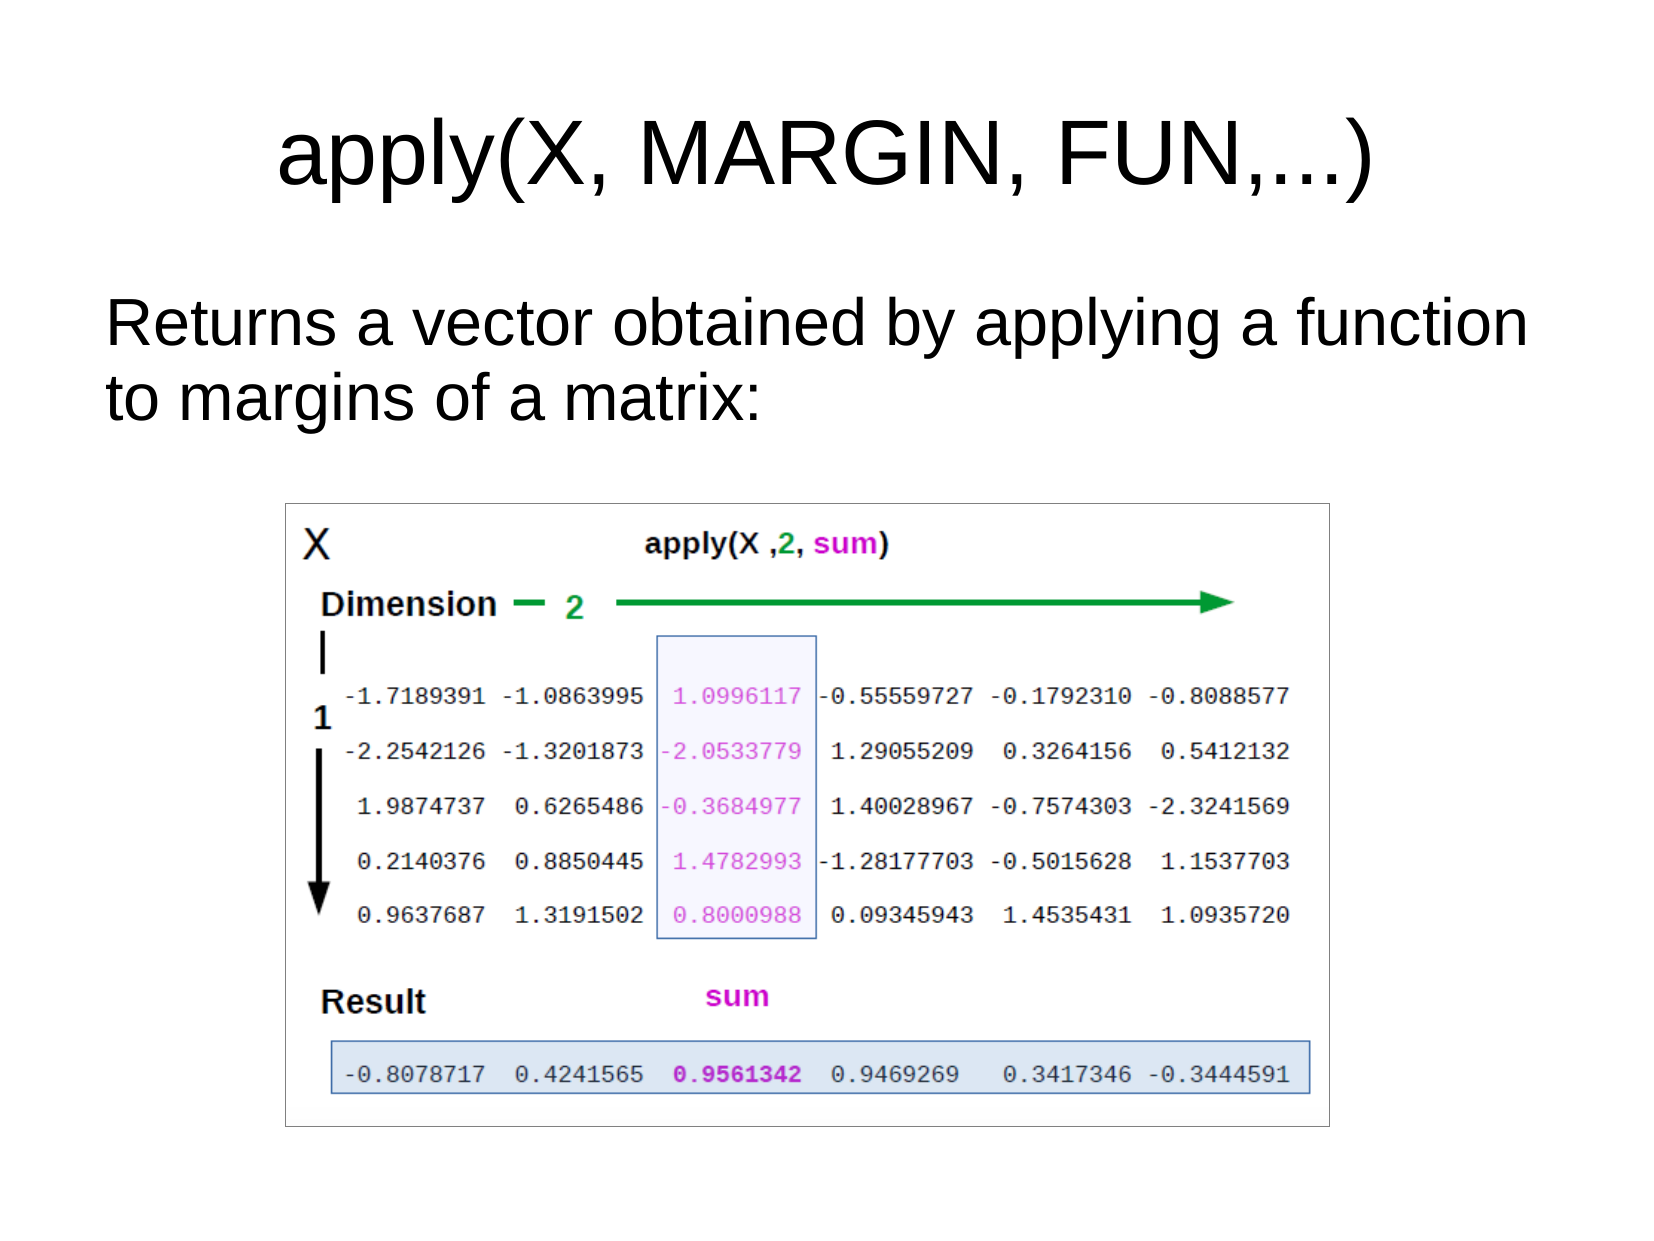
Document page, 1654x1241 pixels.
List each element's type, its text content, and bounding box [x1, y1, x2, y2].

picture [285, 503, 1330, 1127]
list Returns a vector obtained by applying a function to margins of a matrix: [105, 285, 1561, 481]
title apply(X, MARGIN, FUN,...) [82, 49, 1571, 257]
